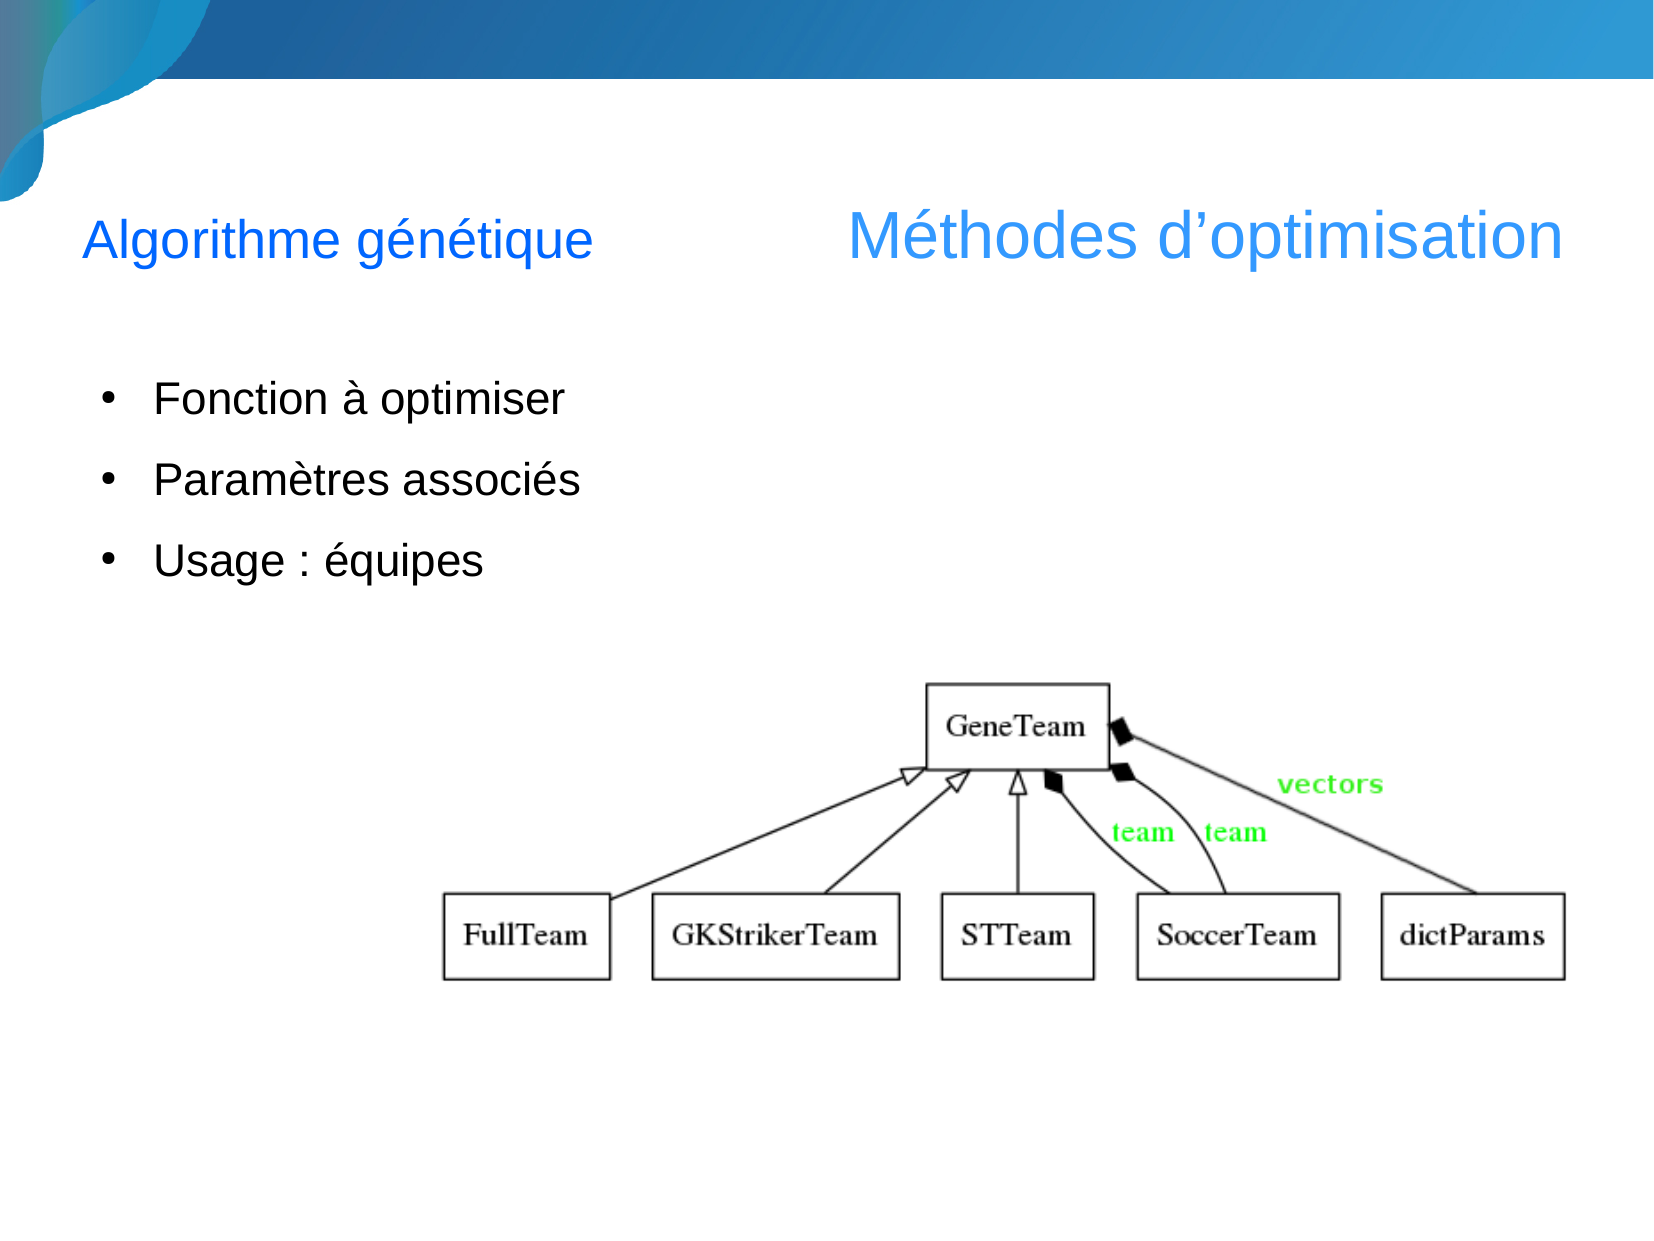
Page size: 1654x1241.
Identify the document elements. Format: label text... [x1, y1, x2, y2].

list Fonction à optimiser Paramètres associés Usage : équipes [82, 372, 1571, 968]
picture [0, 0, 1654, 1241]
title Algorithme génétique Méthodes d’optimisation [82, 139, 1571, 332]
